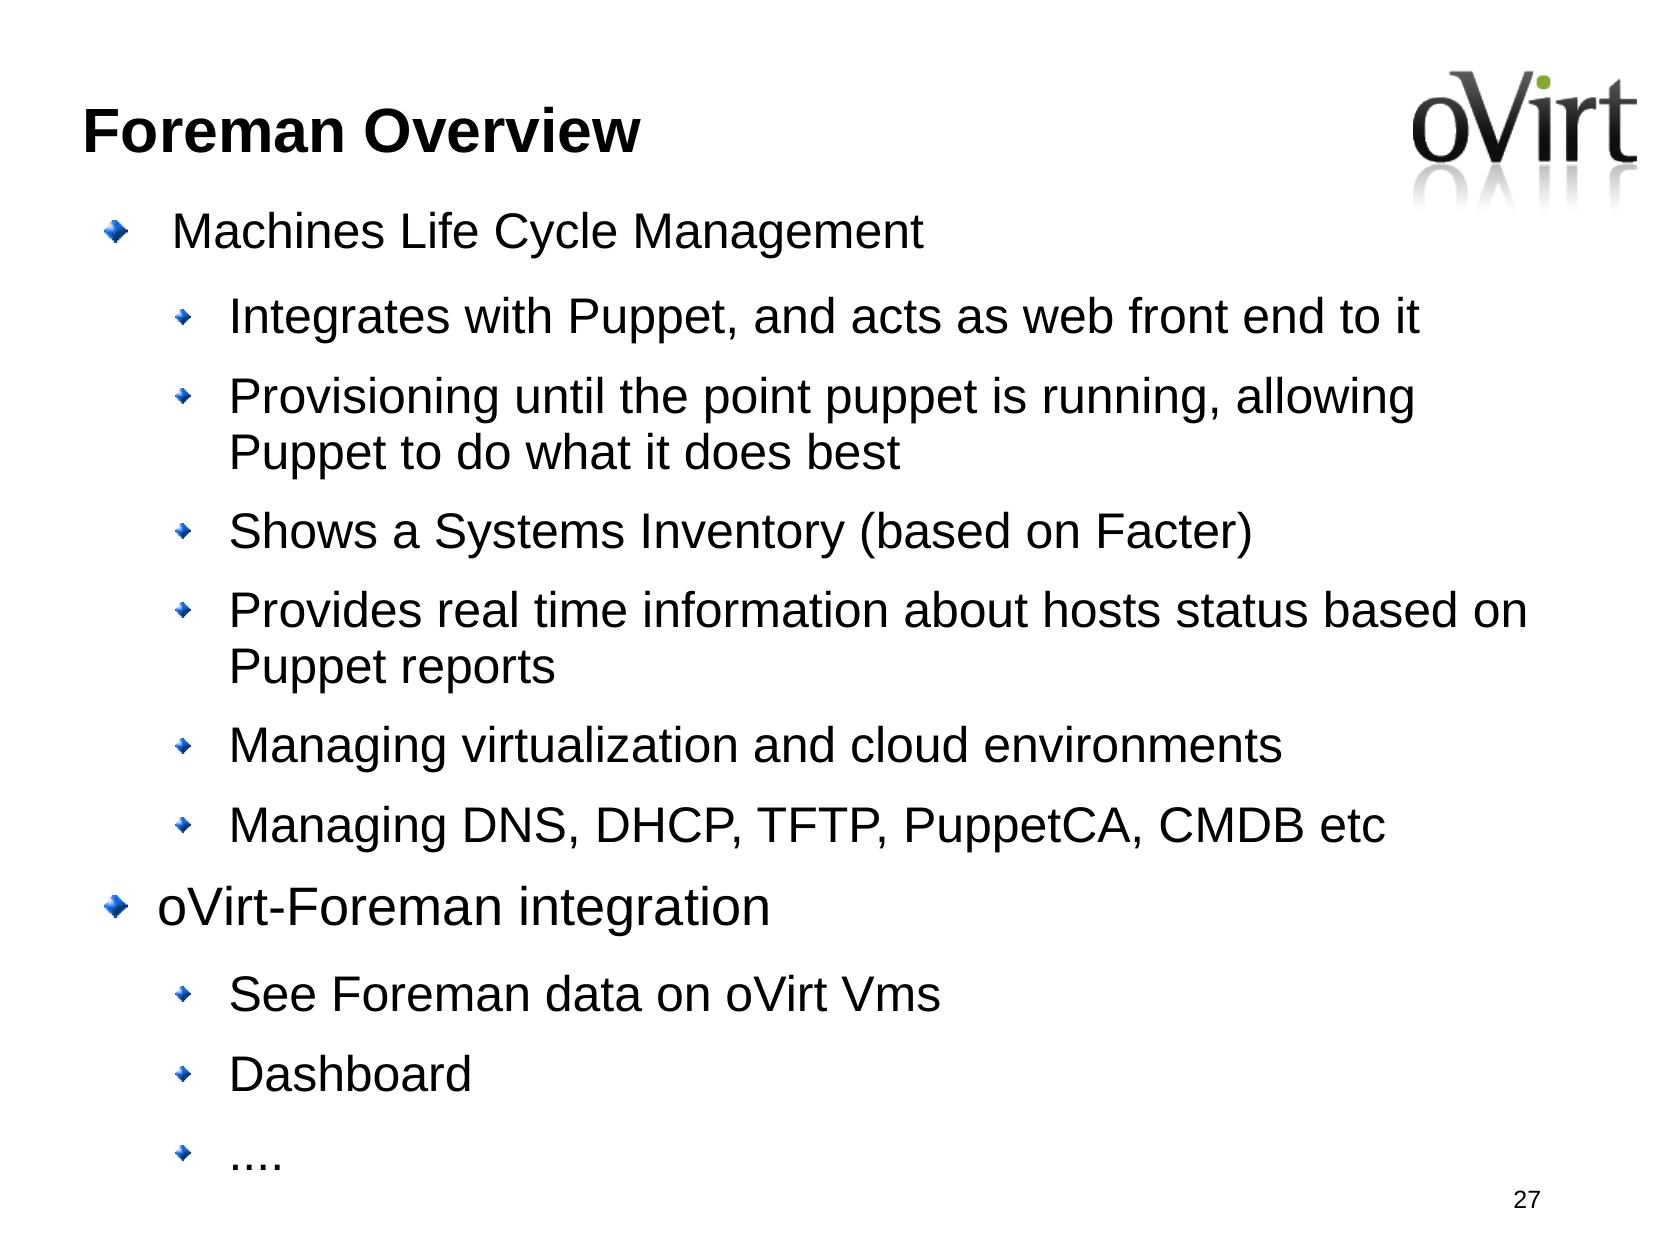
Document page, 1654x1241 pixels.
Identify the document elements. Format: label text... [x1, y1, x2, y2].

picture [1413, 63, 1637, 212]
title Foreman Overview [82, 37, 1303, 226]
list Machines Life Cycle Management Integrates with Puppet, and acts as web front end to it Provisioning until the point puppet is running, allowing Puppet to do what it does best Shows a Systems Inventory (based on Facter) Provides real time information about hosts status based on Puppet reports Managing virtualization and cloud environments Managing DNS, DHCP, TFTP, PuppetCA, CMDB etc oVirt-Foreman integration See Foreman data on oVirt Vms Dashboard .... [86, 203, 1576, 1182]
